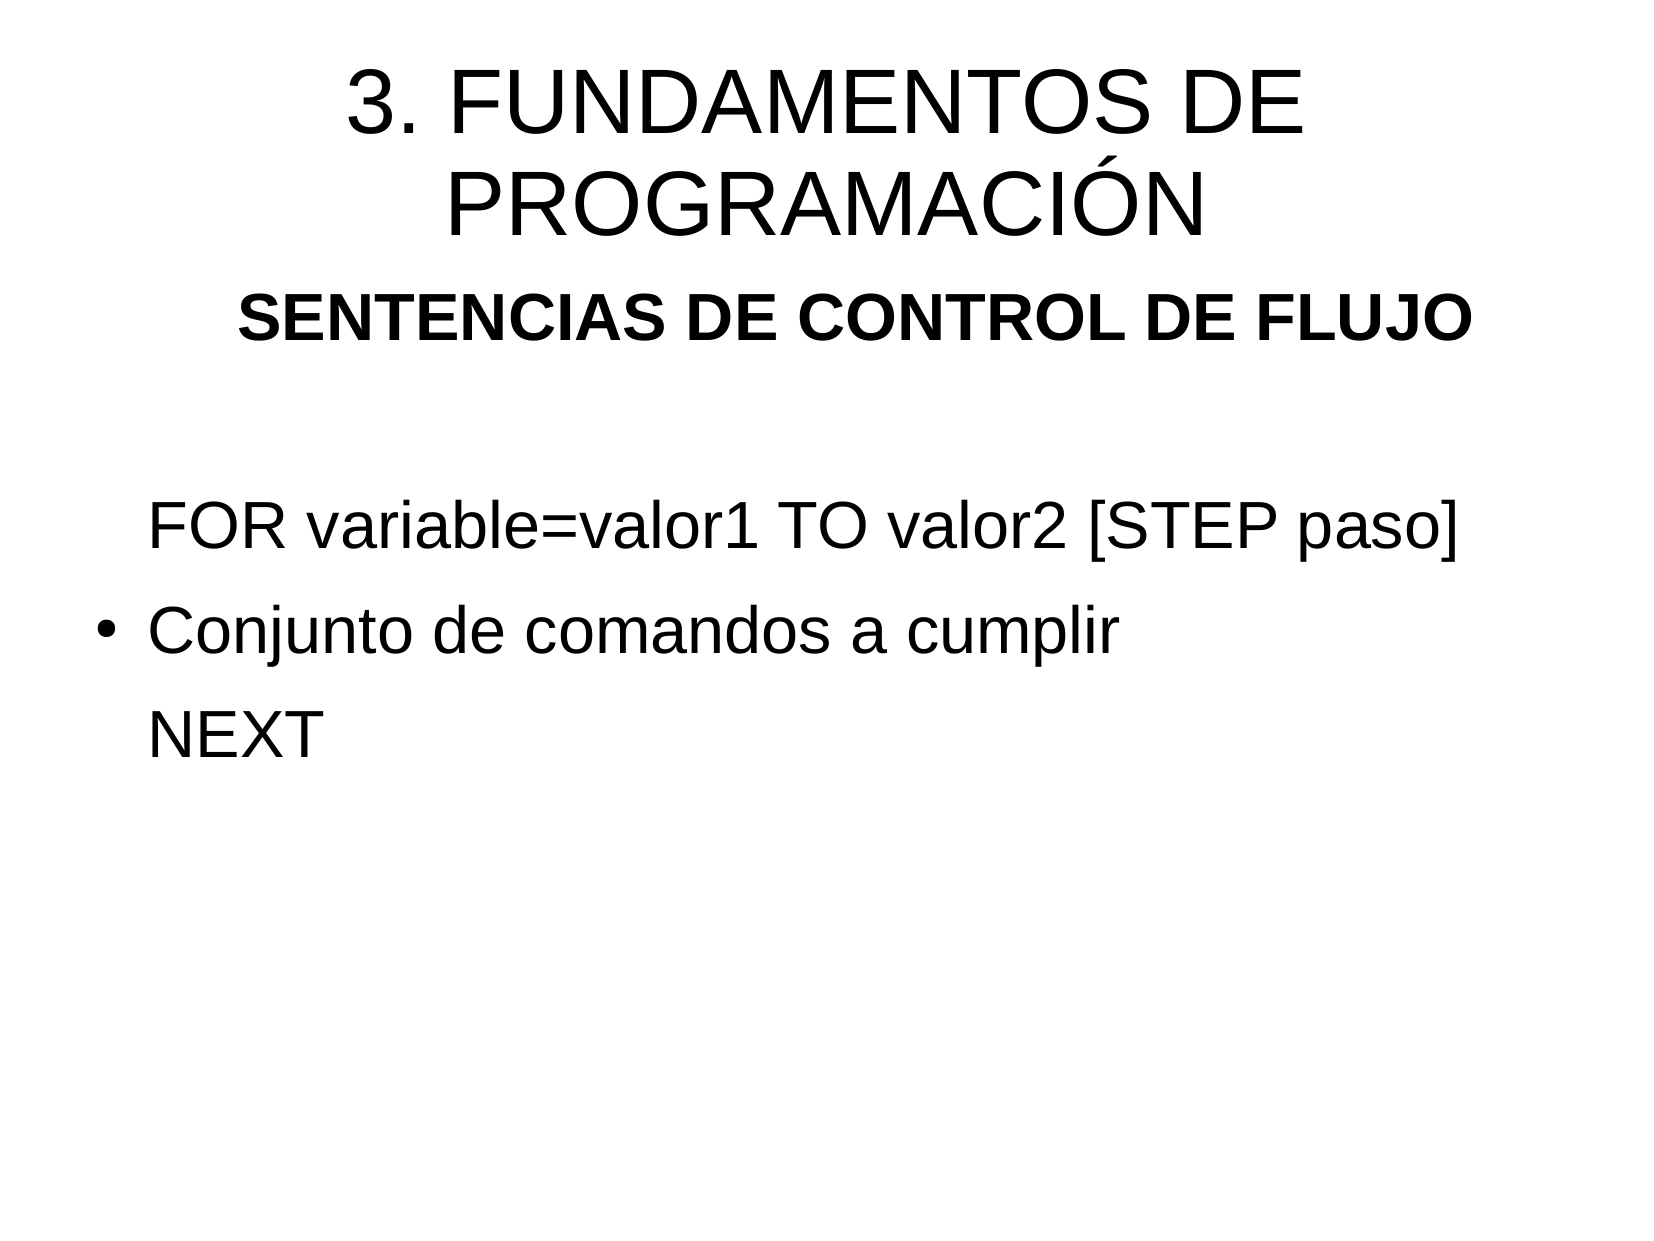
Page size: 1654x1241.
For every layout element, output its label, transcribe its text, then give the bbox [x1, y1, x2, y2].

title 3. FUNDAMENTOS DE PROGRAMACIÓN [82, 49, 1571, 257]
list SENTENCIAS DE CONTROL DE FLUJO FOR variable=valor1 TO valor2 [STEP paso] Conjunto de comandos a cumplir NEXT [76, 279, 1565, 1099]
